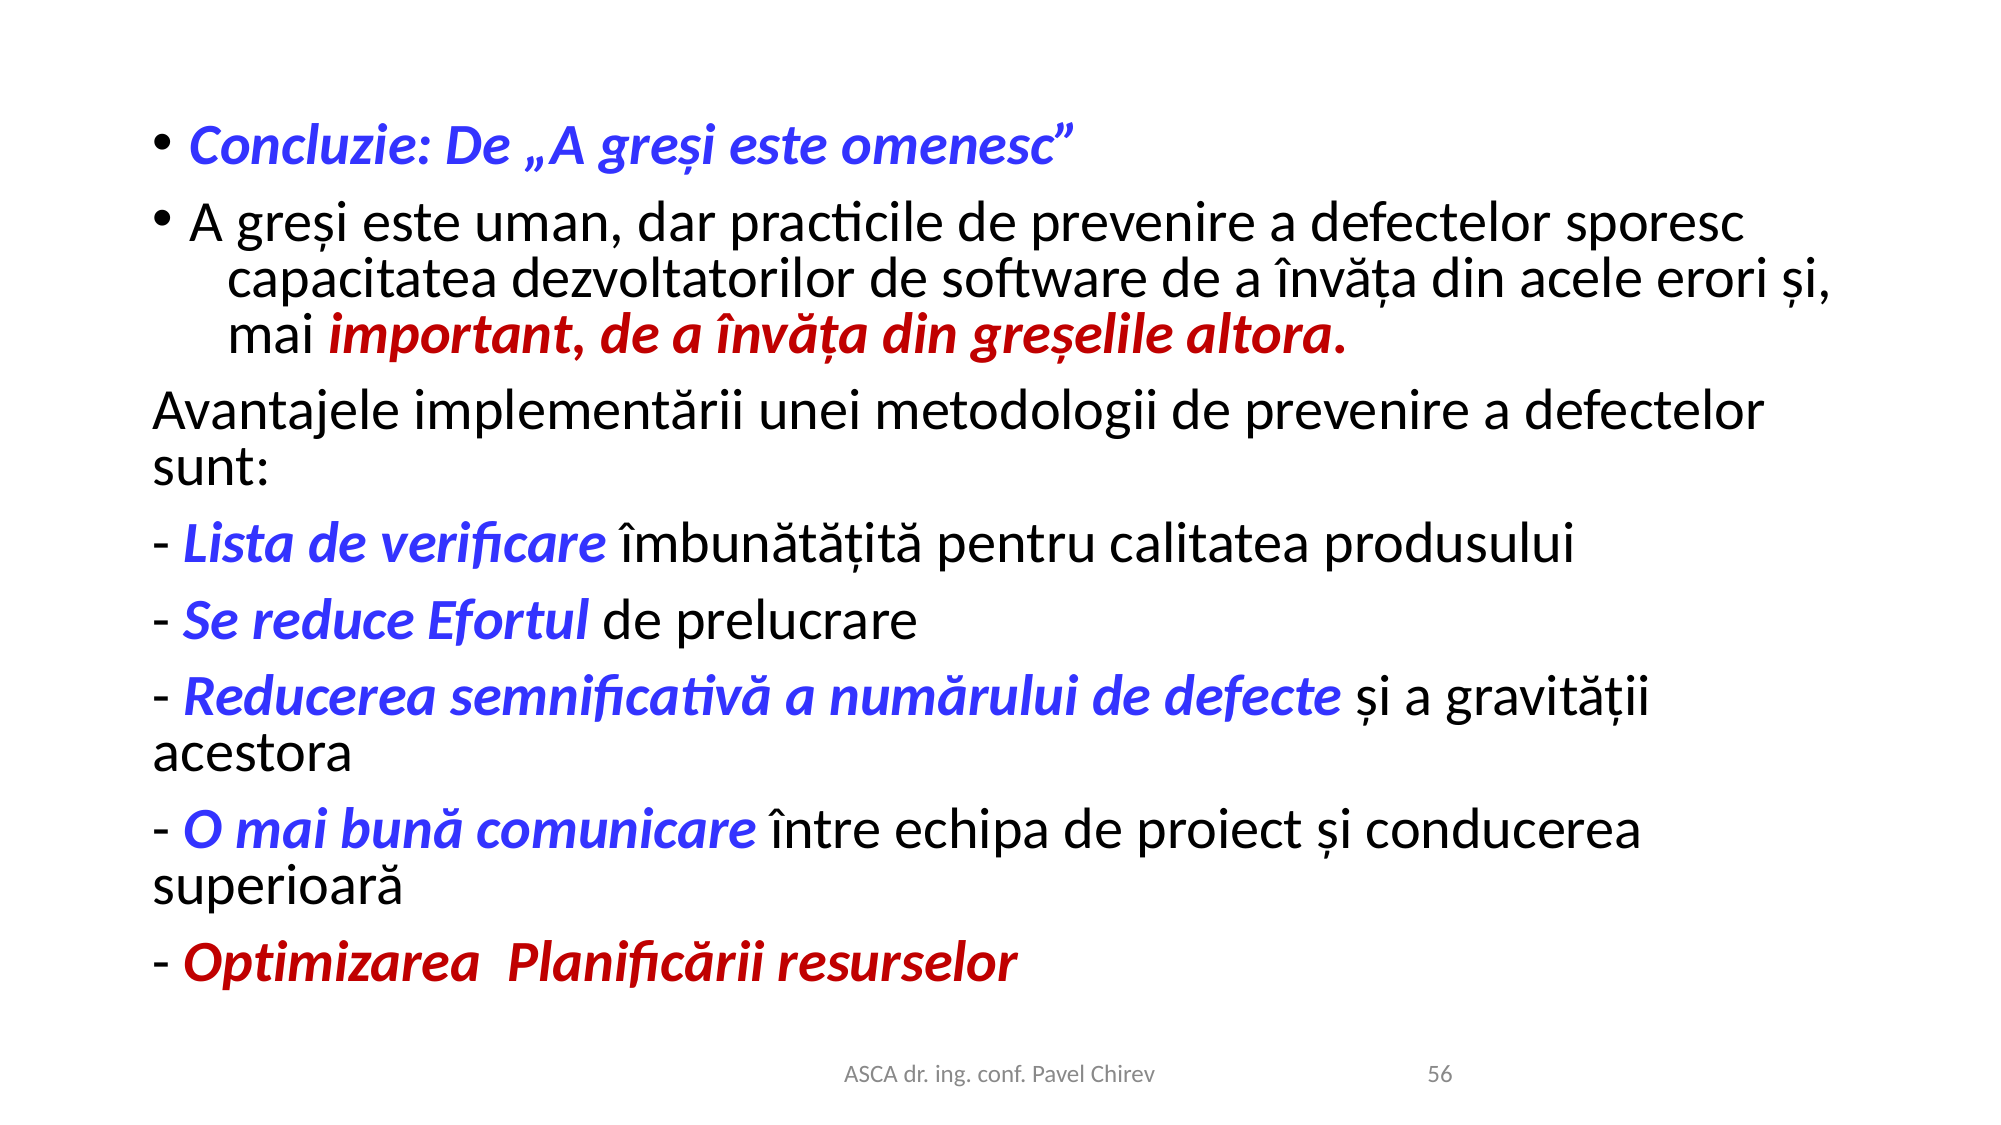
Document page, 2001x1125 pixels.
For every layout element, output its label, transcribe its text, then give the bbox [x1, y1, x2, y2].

text_box ASCA dr. ing. conf. Pavel Chirev [662, 1042, 1338, 1103]
list Concluzie: De „A greși este omenesc” A greși este uman, dar practicile de prevenire a defectelor sporesc capacitatea dezvoltatorilor de software de a învăța din acele erori și, mai important, de a învăța din greșelile altora. Avantajele implementării unei metodologii de prevenire a defectelor sunt: - Lista de verificare îmbunătățită pentru calitatea produsului - Se reduce Efortul de prelucrare - Reducerea semnificativă a numărului de defecte și a gravității acestora - O mai bună comunicare între echipa de proiect și conducerea superioară - Optimizarea Planificării resurselor [137, 112, 1863, 1014]
text_box [1412, 1042, 1863, 1103]
